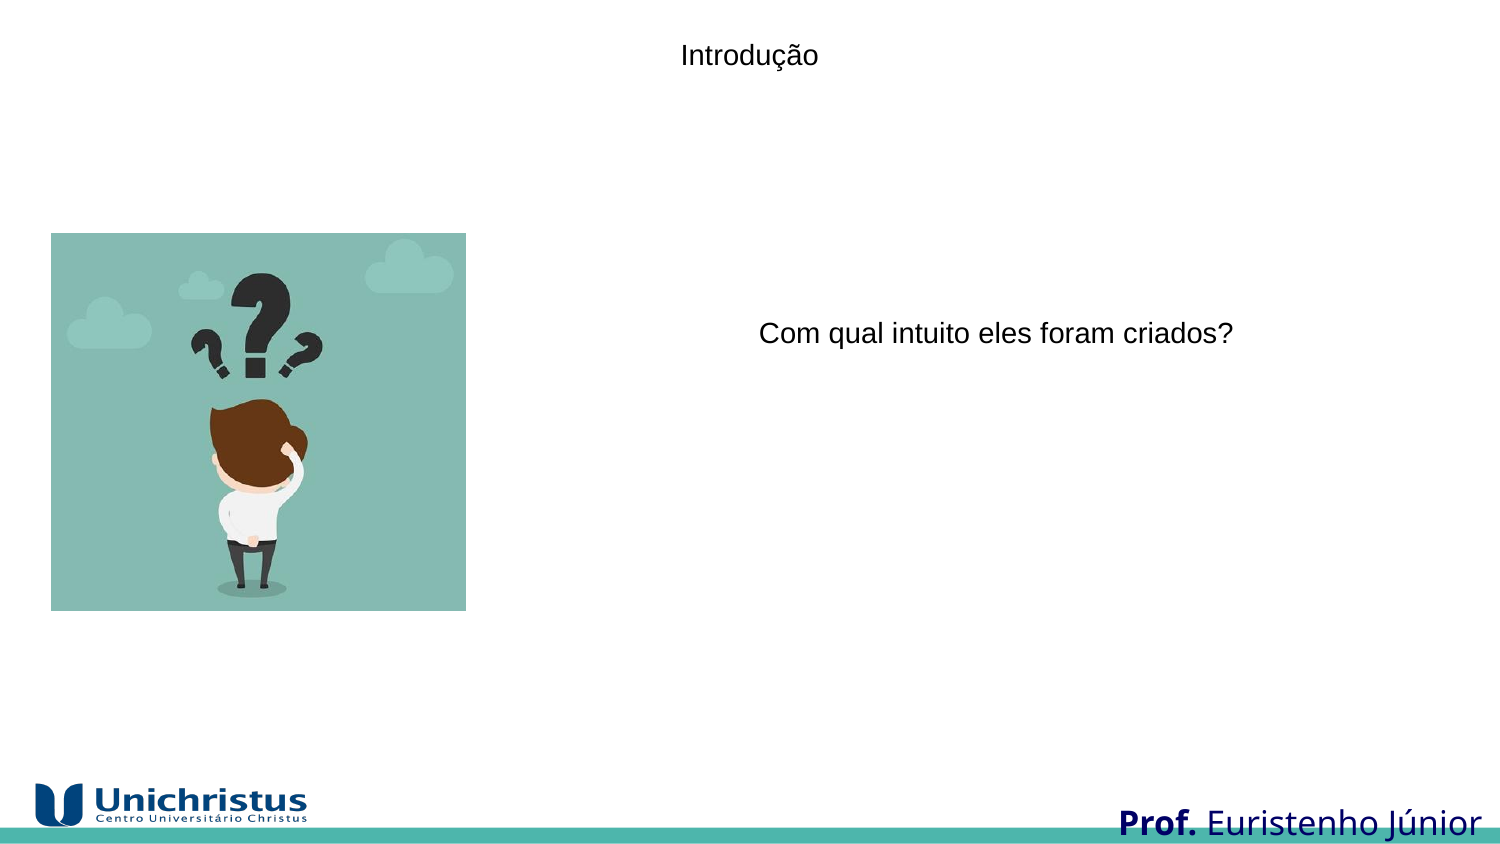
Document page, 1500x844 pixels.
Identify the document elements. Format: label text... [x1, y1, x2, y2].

title Introdução [51, 20, 1449, 137]
text_box Prof. Euristenho Júnior [1103, 791, 1500, 844]
picture [31, 781, 311, 828]
list Com qual intuito eles foram criados? [544, 152, 1449, 750]
picture [51, 233, 466, 611]
